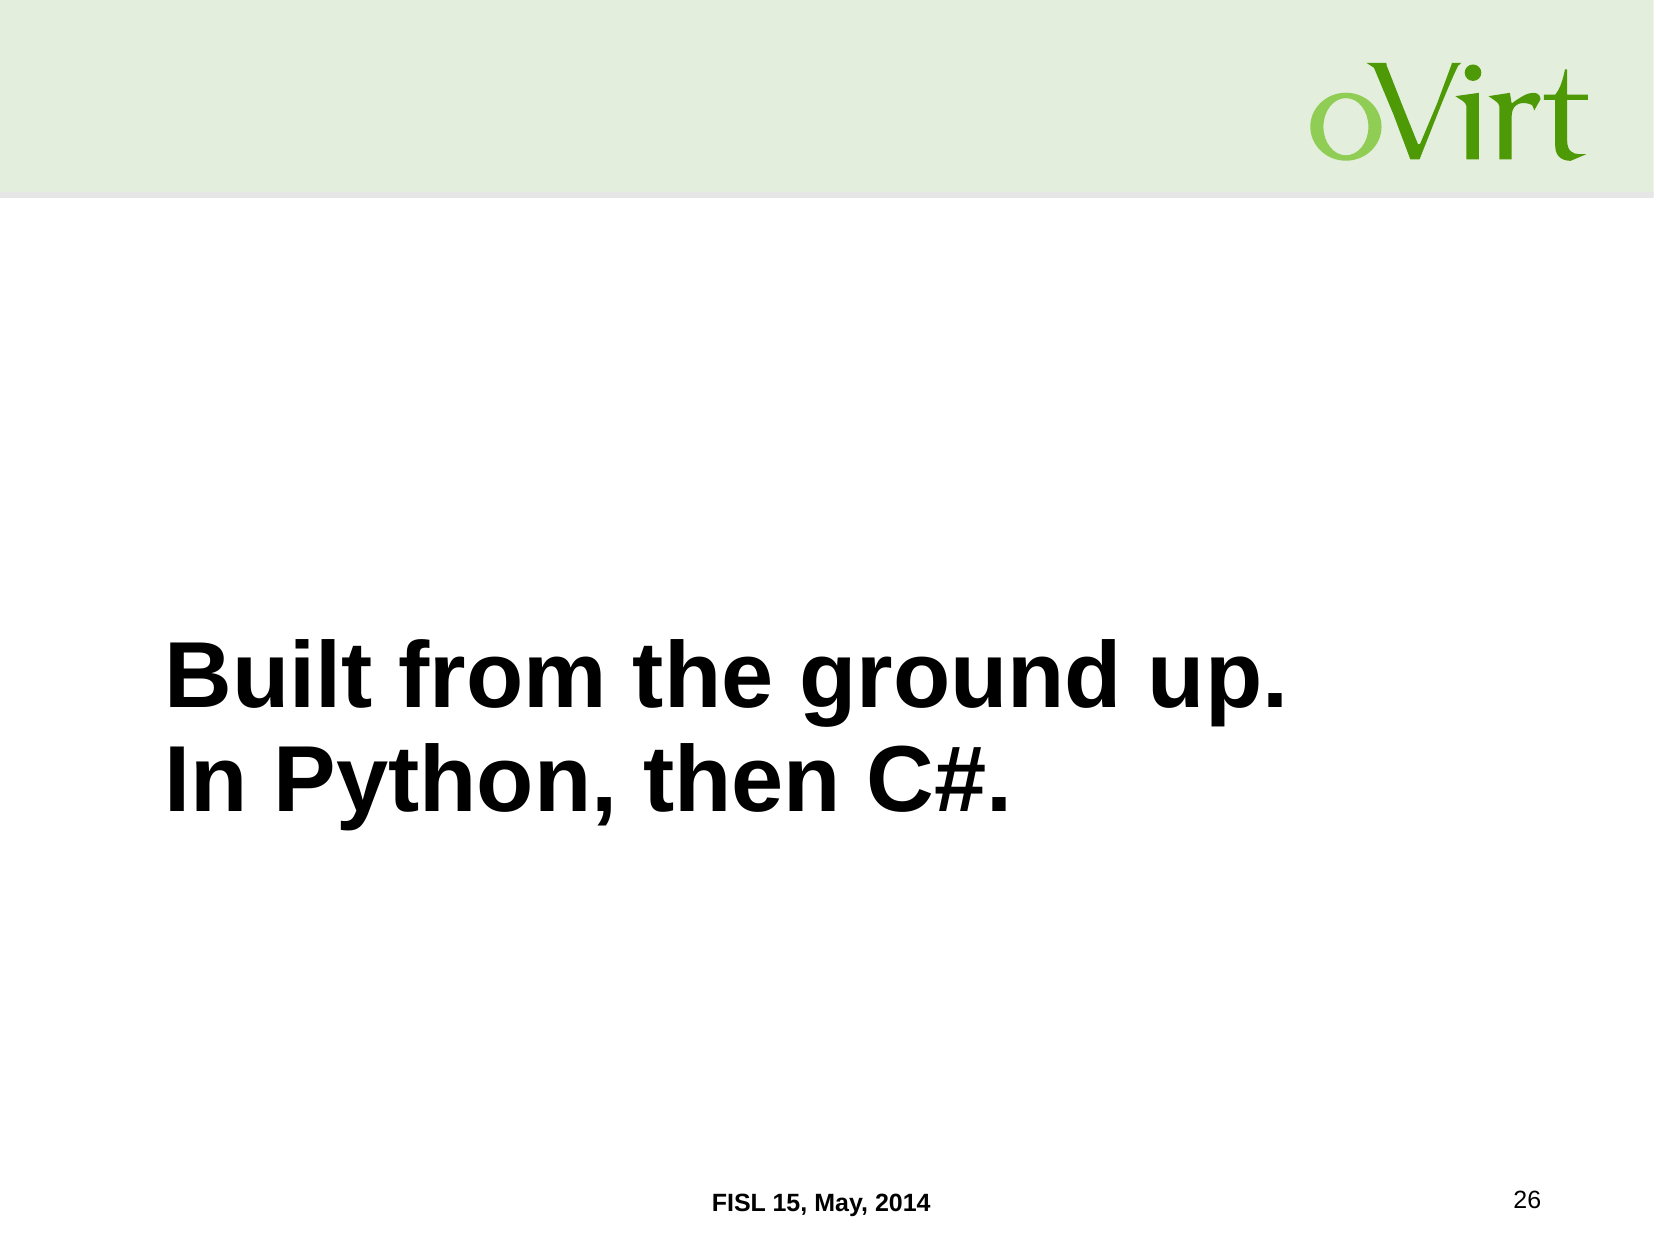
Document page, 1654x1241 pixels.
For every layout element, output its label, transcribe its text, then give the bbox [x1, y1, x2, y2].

text_box Built from the ground up. In Python, then C#. [150, 615, 1654, 839]
